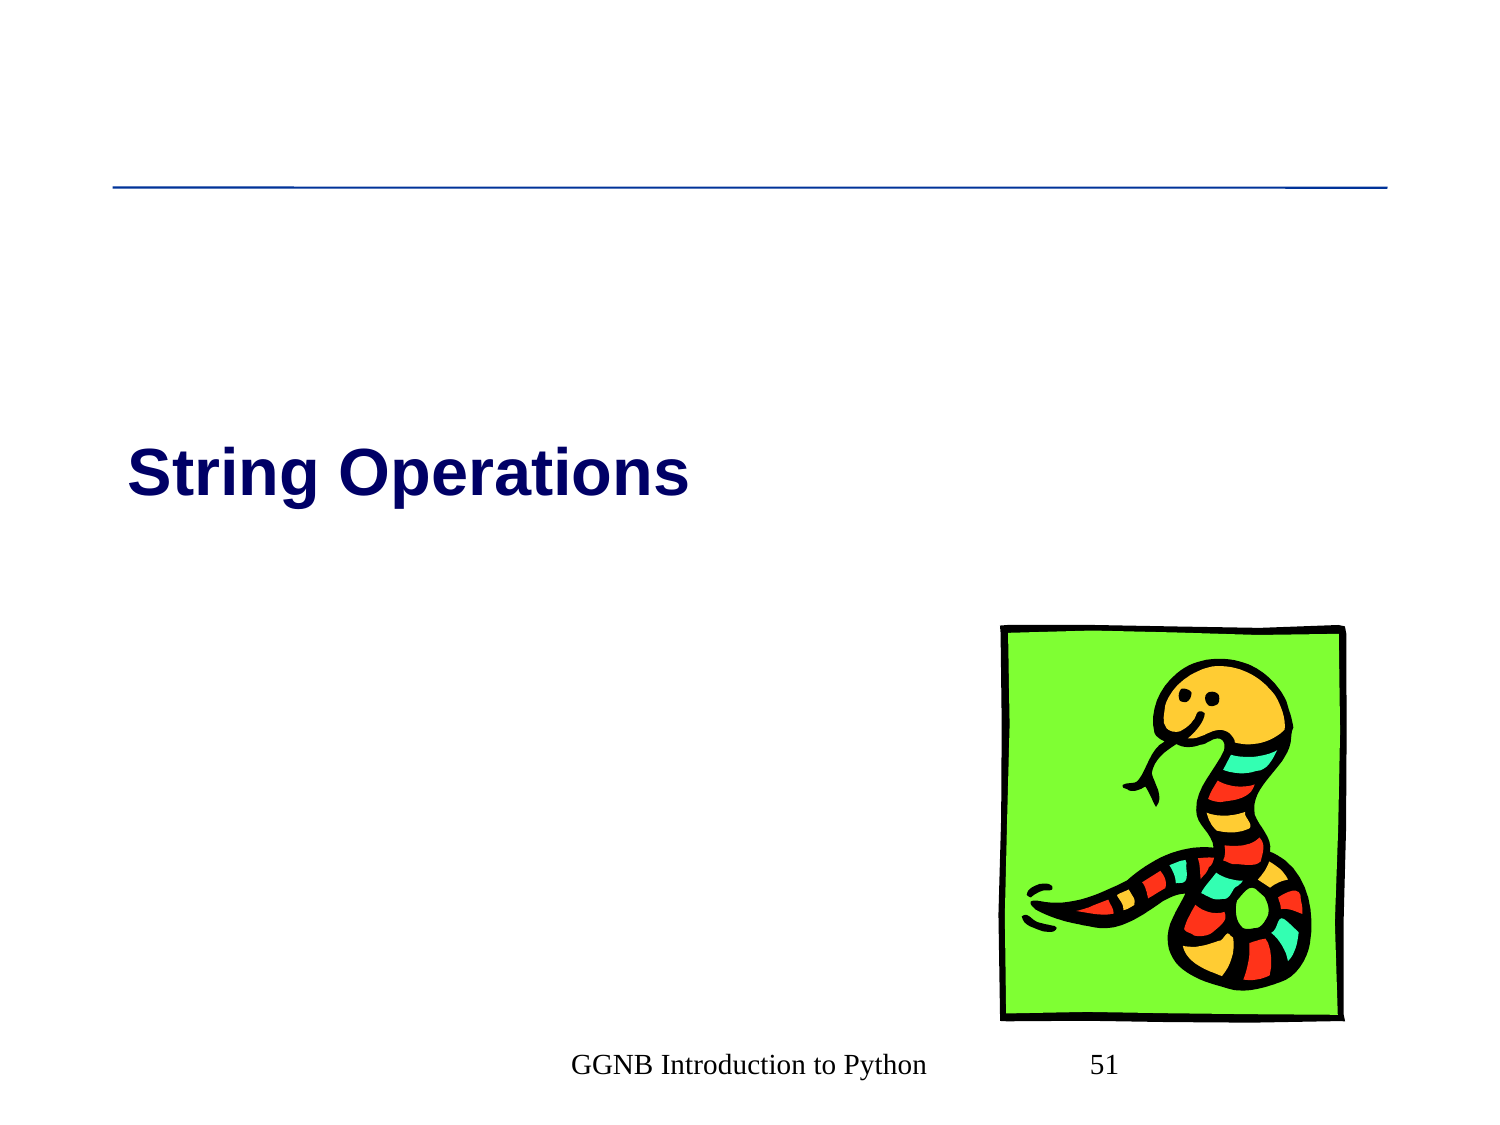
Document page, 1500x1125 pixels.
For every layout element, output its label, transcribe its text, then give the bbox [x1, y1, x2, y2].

picture [998, 624, 1347, 1023]
title String Operations [112, 374, 1388, 563]
